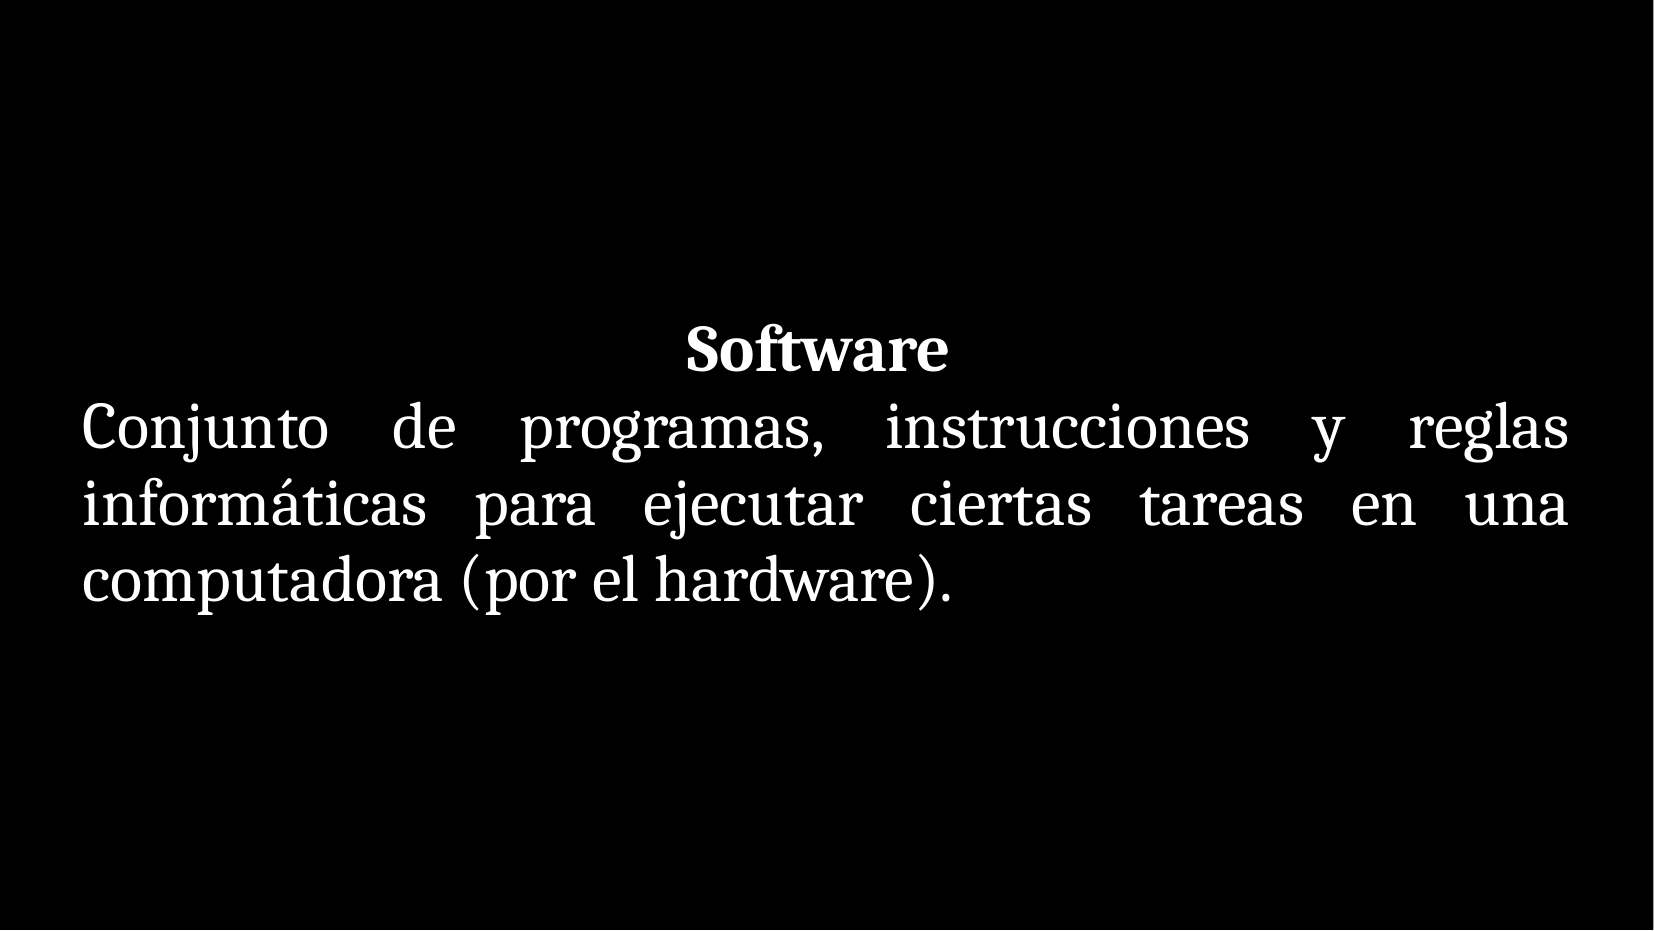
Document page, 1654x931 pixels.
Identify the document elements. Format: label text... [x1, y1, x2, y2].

subtitle Software Conjunto de programas, instrucciones y reglas informáticas para ejecutar ciertas tareas en una computadora (por el hardware). [82, 115, 1571, 815]
